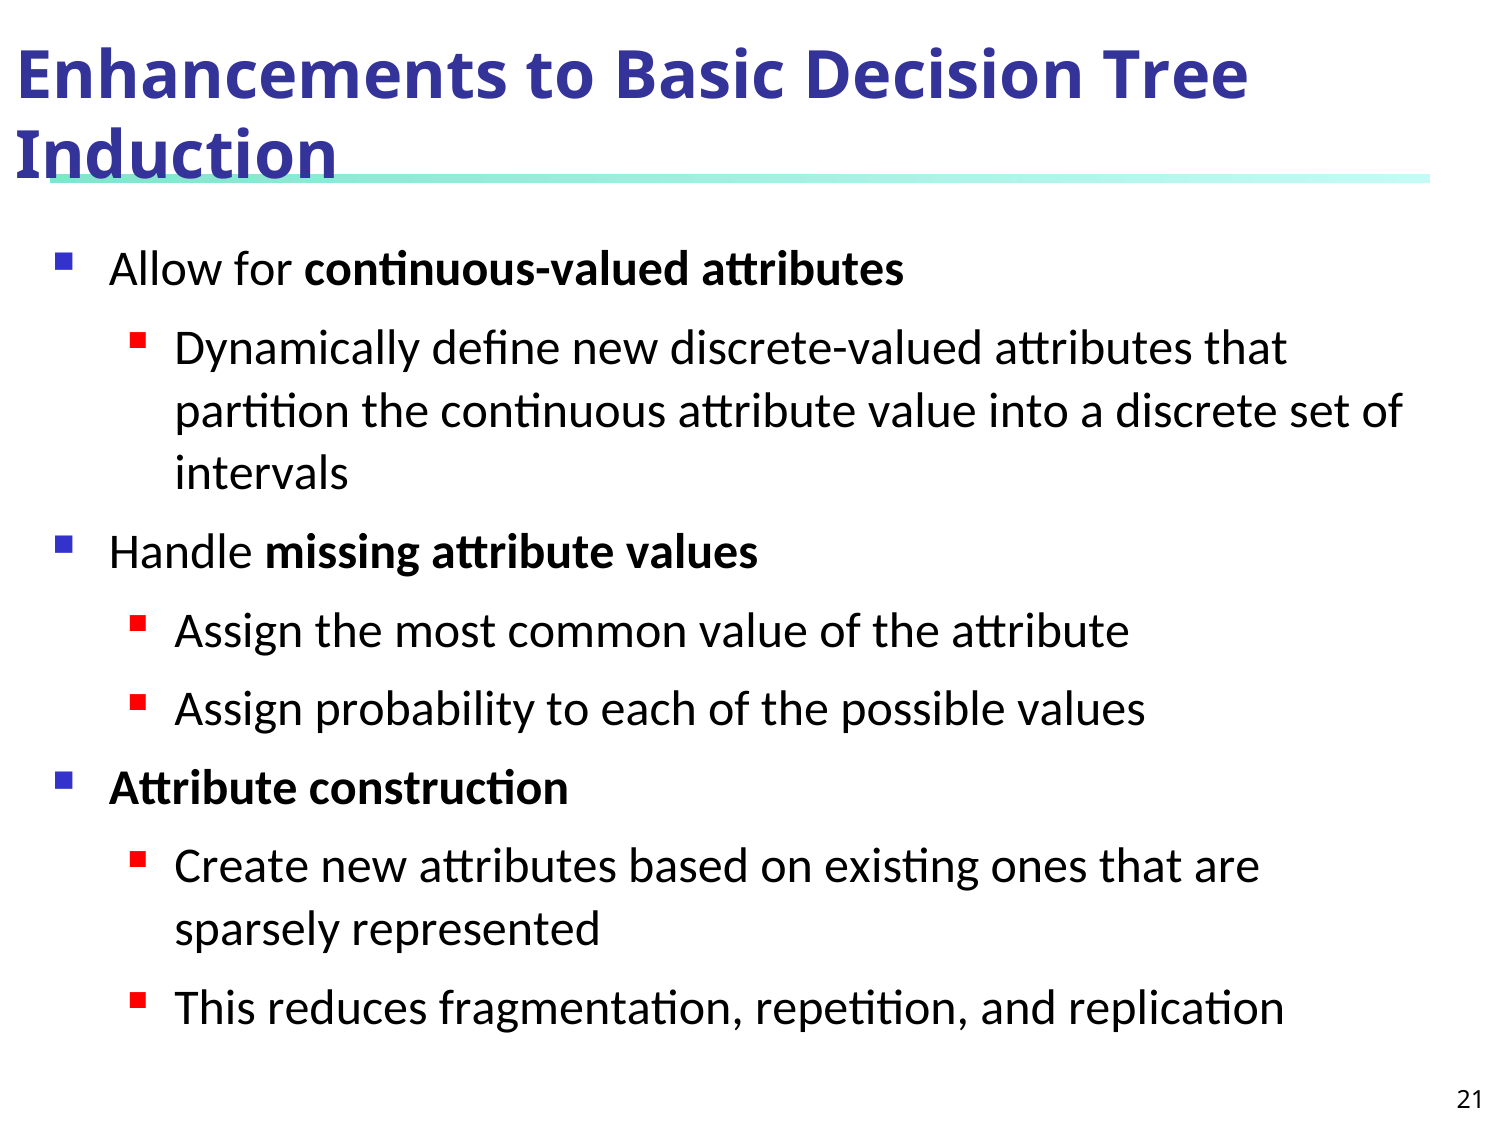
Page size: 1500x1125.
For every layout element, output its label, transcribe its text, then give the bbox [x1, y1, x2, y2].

title Enhancements to Basic Decision Tree Induction [0, 24, 1500, 200]
text_box <number> [1187, 1062, 1500, 1125]
list Allow for continuous-valued attributes Dynamically define new discrete-valued attributes that partition the continuous attribute value into a discrete set of intervals Handle missing attribute values Assign the most common value of the attribute Assign probability to each of the possible values Attribute construction Create new attributes based on existing ones that are sparsely represented This reduces fragmentation, repetition, and replication [37, 224, 1438, 1063]
